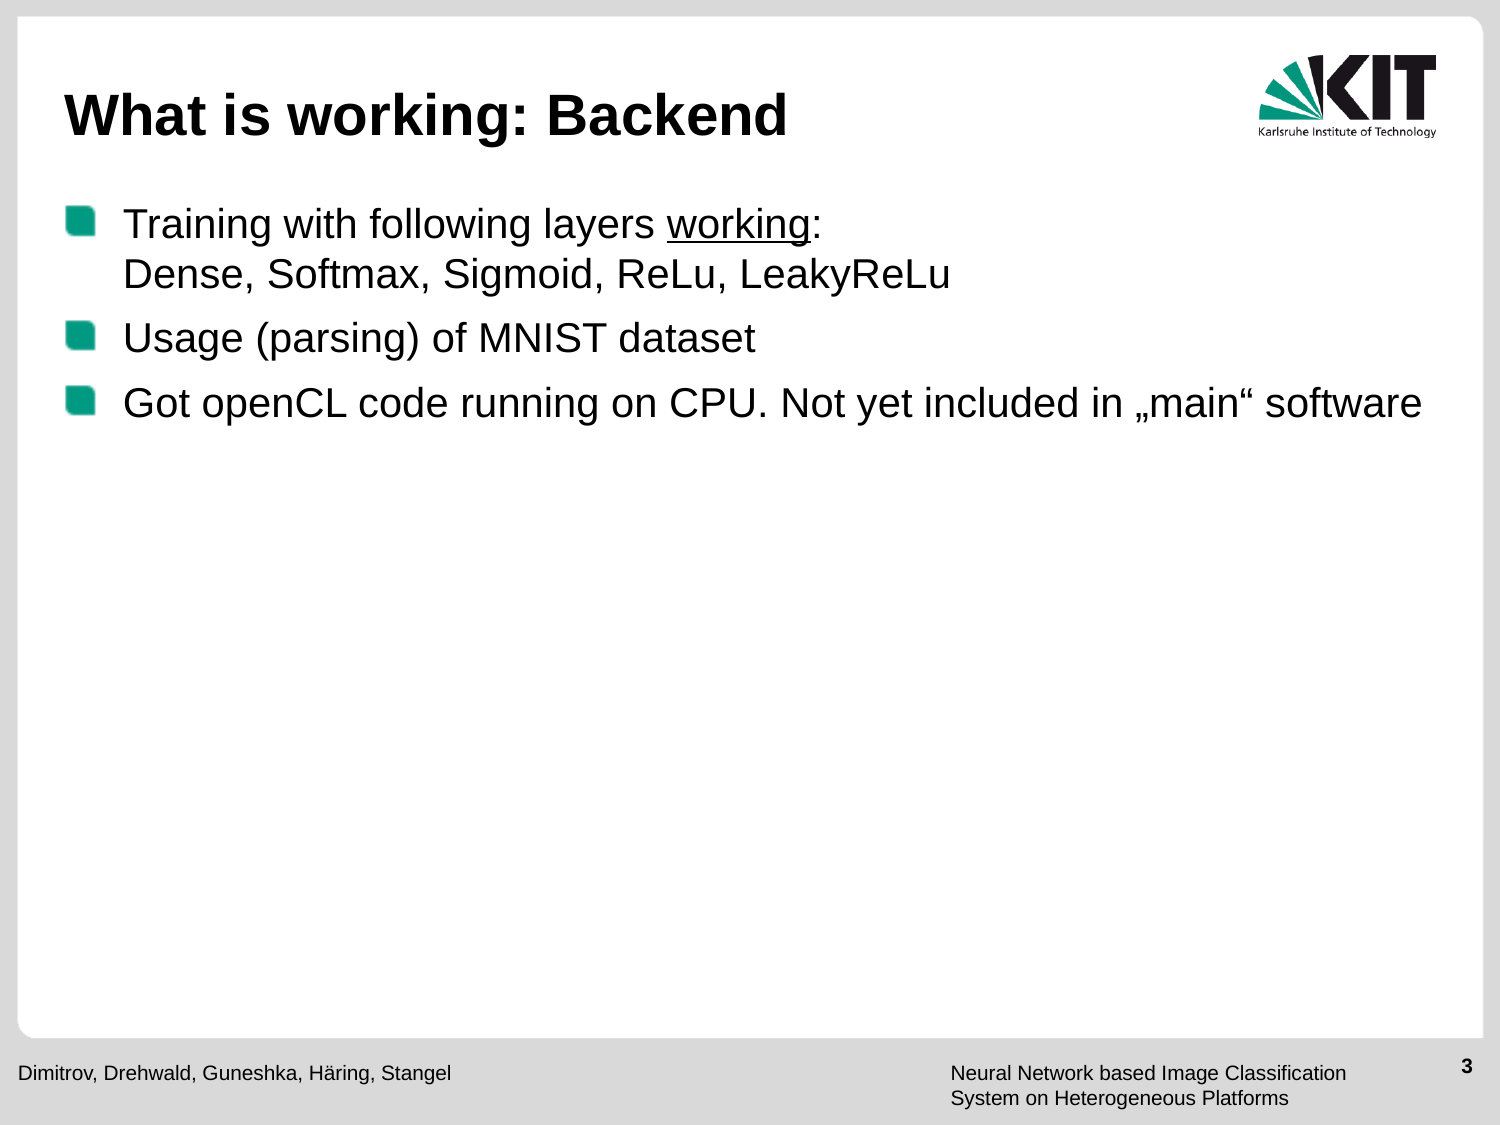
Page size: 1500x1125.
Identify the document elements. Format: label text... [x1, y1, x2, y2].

title What is working: Backend [64, 54, 1198, 147]
list Training with following layers working: Dense, Softmax, Sigmoid, ReLu, LeakyReLu Usage (parsing) of MNIST dataset Got openCL code running on CPU. Not yet included in „main“ software [64, 196, 1436, 1000]
slide_number <number> [1421, 1053, 1473, 1113]
picture [0, 0, 1500, 1125]
footer Dimitrov, Drehwald, Guneshka, Häring, Stangel [18, 1059, 934, 1119]
slide_number Neural Network based Image Classification System on Heterogeneous Platforms [950, 1059, 1381, 1120]
